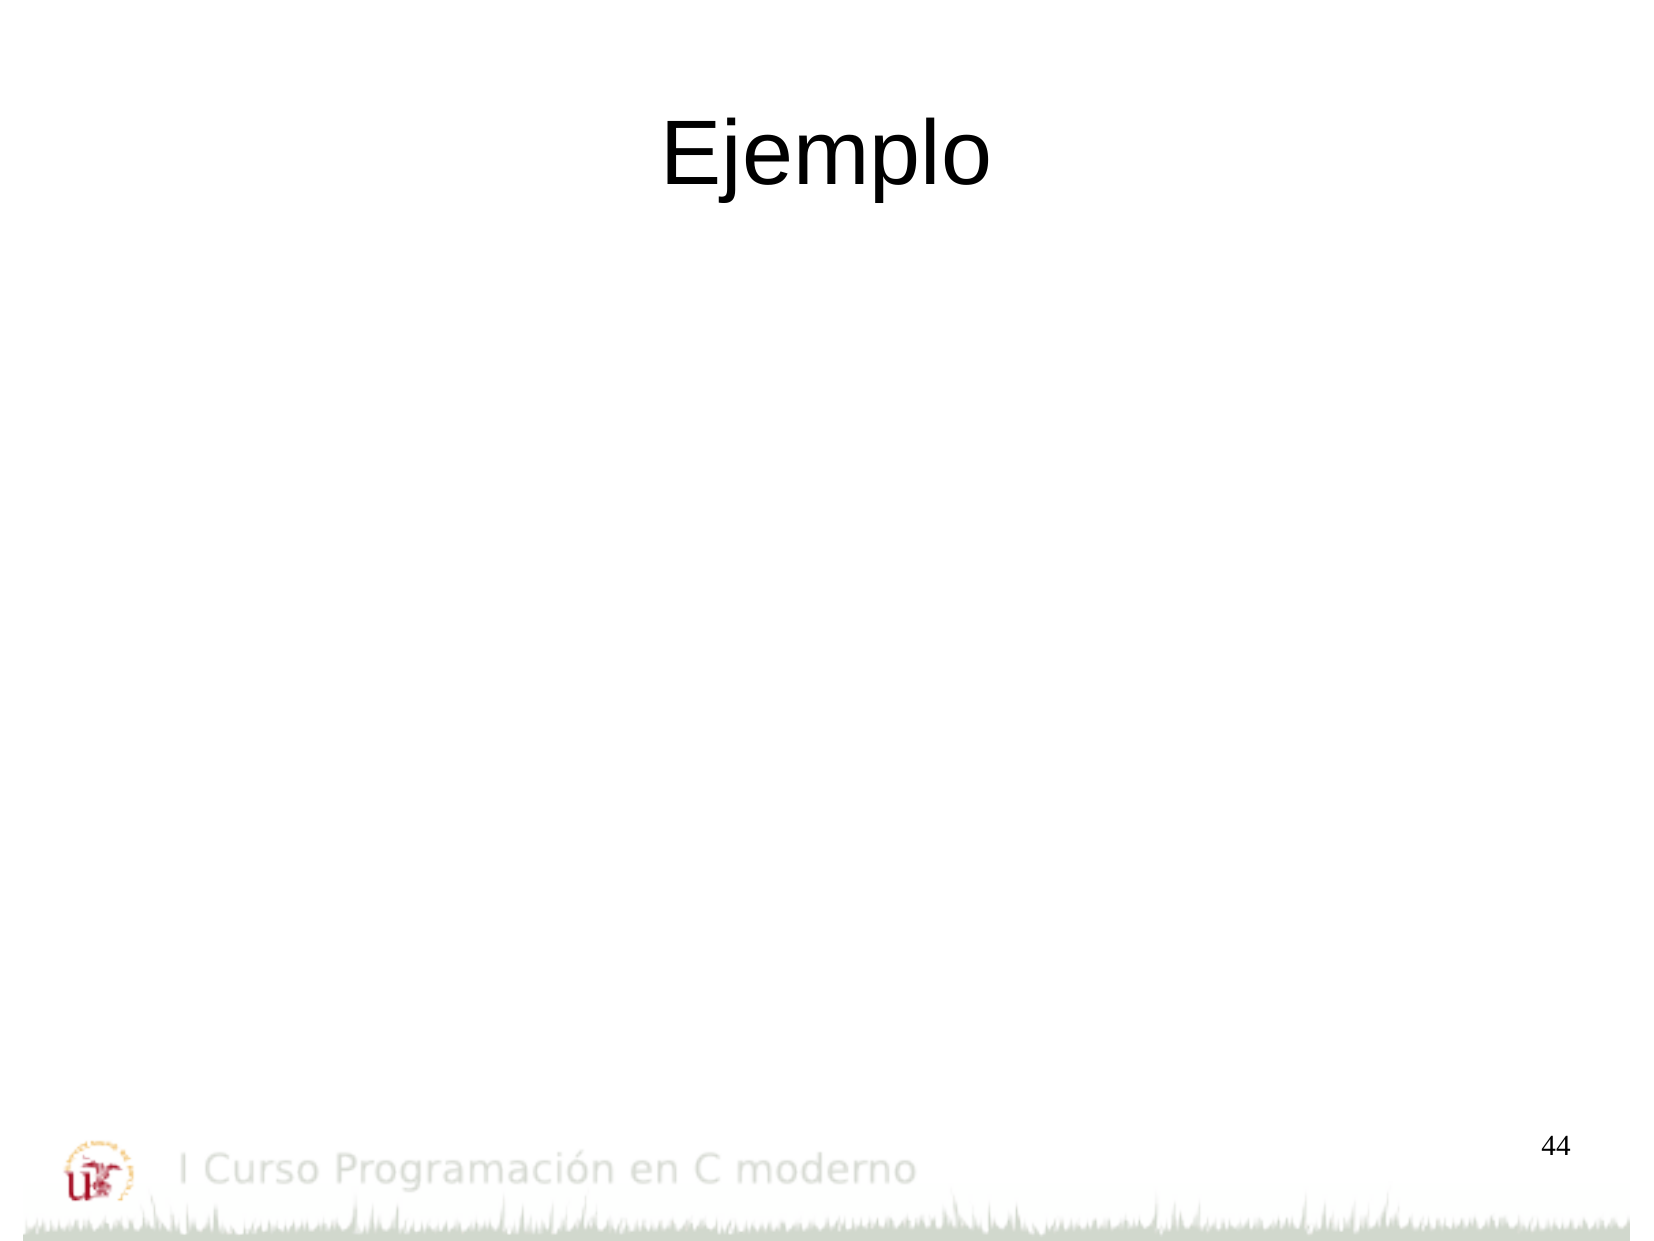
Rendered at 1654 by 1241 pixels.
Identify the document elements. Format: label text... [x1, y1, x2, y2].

picture [23, 1136, 1630, 1241]
title Ejemplo [82, 49, 1571, 257]
